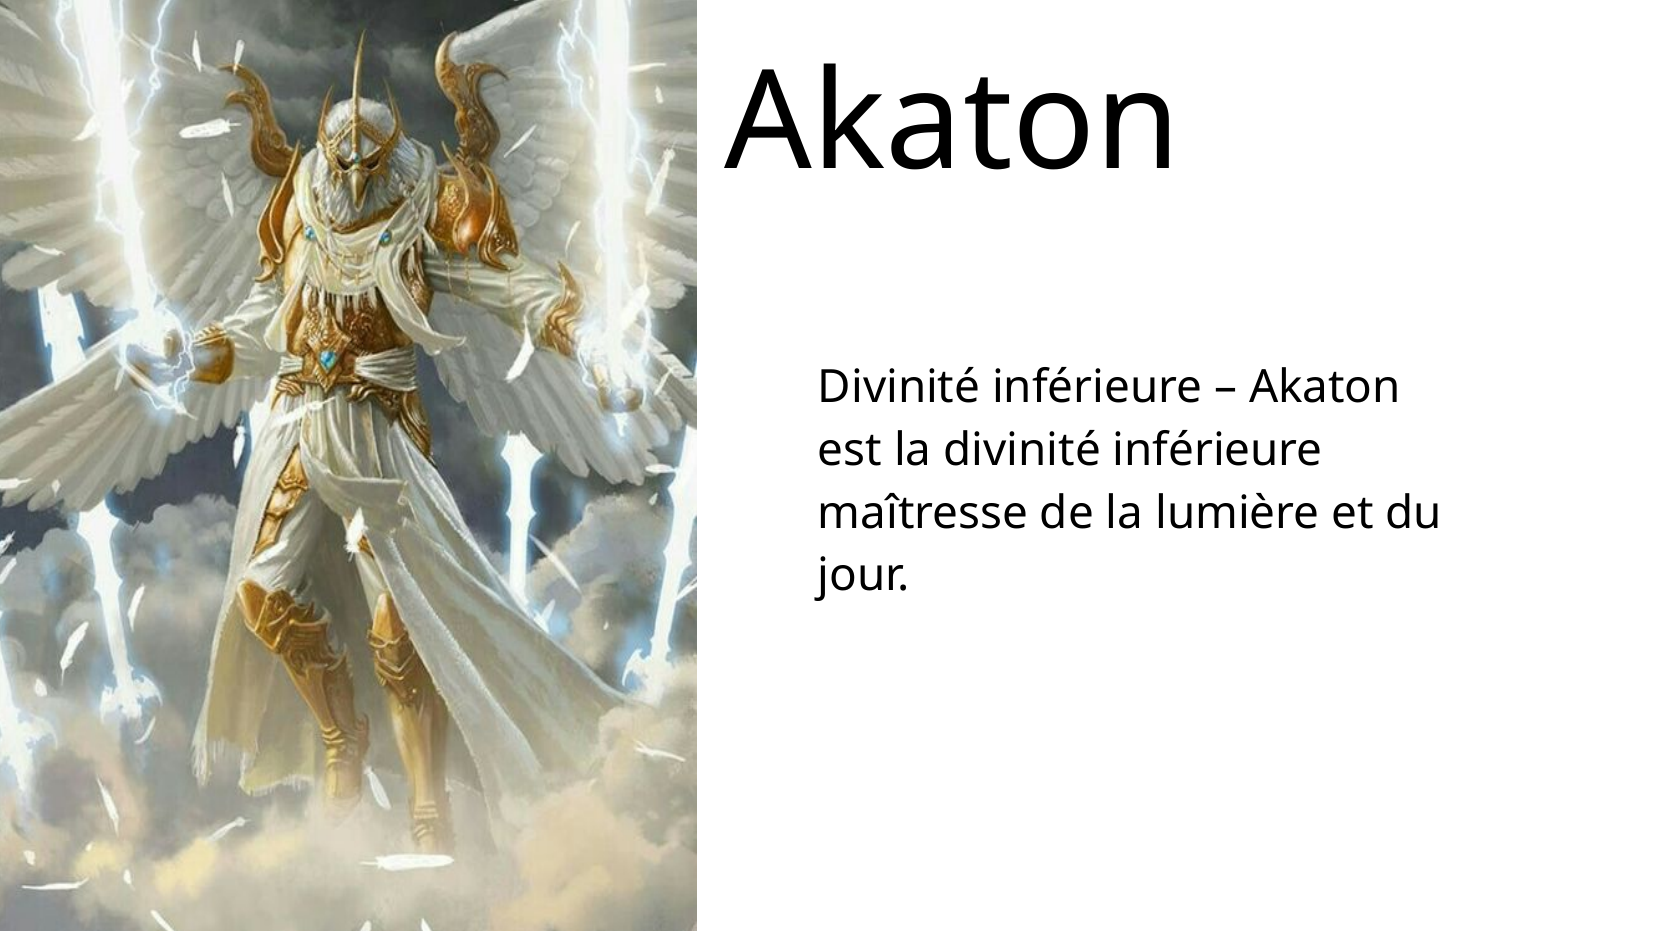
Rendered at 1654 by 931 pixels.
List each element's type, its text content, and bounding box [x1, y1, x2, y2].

title Akaton [697, 14, 1571, 216]
picture [0, 0, 697, 931]
text_box Divinité inférieure – Akaton est la divinité inférieure maîtresse de la lumière et du jour. [803, 346, 1489, 591]
